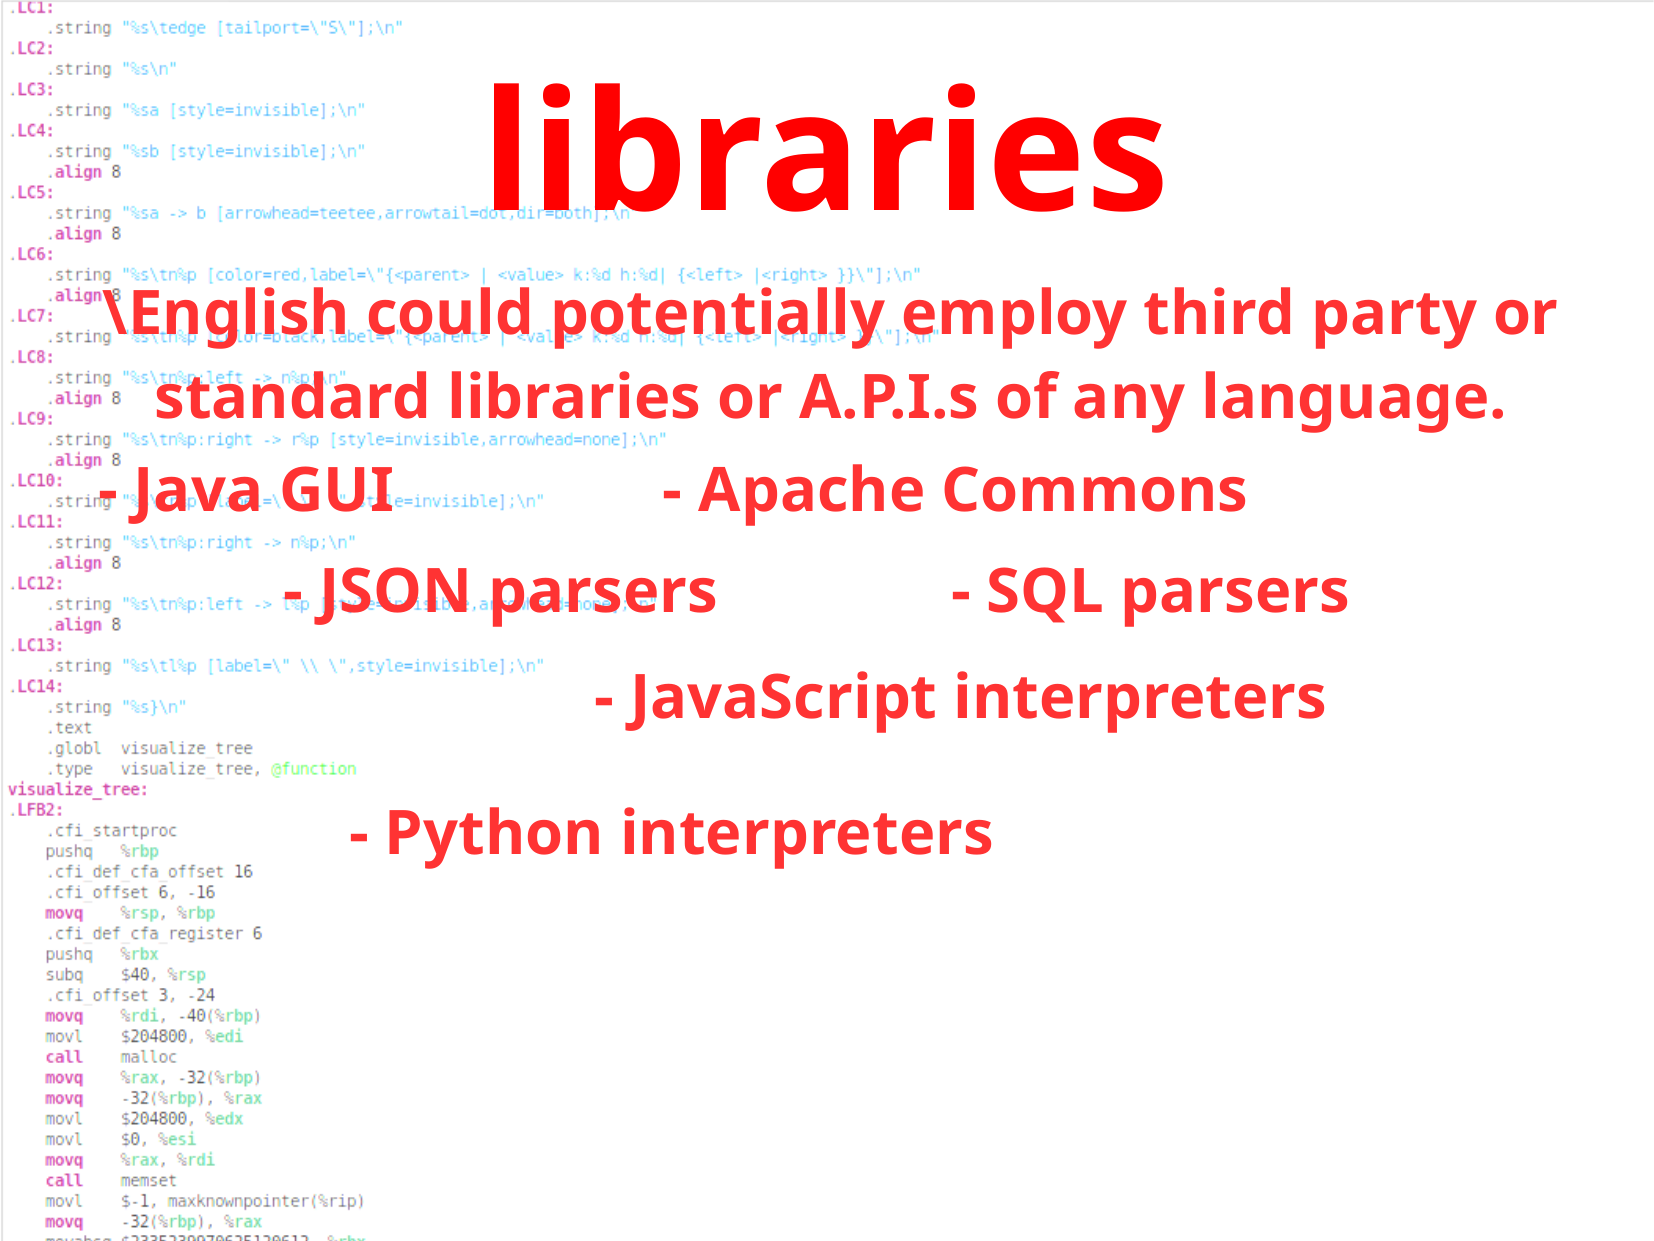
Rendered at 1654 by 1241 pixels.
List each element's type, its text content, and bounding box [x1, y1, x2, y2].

text_box - Python interpreters [258, 781, 1085, 881]
text_box - SQL parsers [831, 539, 1470, 639]
text_box libraries [466, 25, 1249, 261]
text_box \English could potentially employ third party or standard libraries or A.P.I.s of any language. [57, 261, 1606, 447]
text_box - Apache Commons [636, 438, 1276, 539]
text_box - JavaScript interpreters [548, 645, 1375, 746]
text_box - Java GUI [57, 438, 436, 539]
picture [0, 0, 1654, 1241]
text_box - JSON parsers [181, 539, 821, 639]
